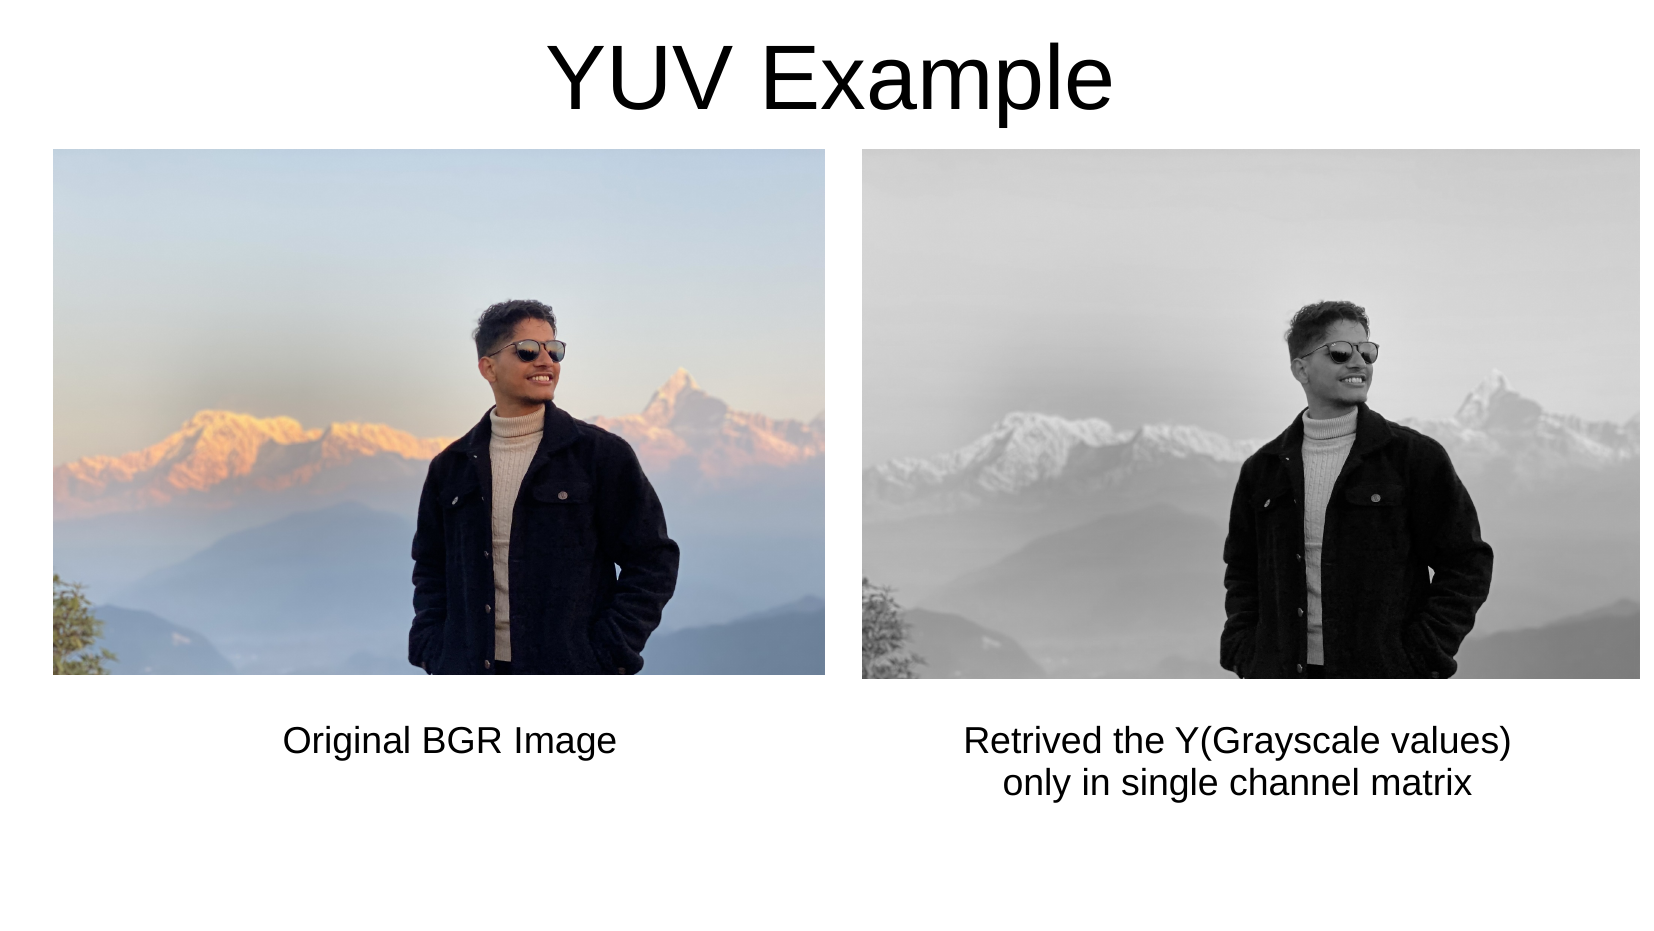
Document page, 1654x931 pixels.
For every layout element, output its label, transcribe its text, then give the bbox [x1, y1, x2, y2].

text_box Original BGR Image [150, 712, 751, 770]
text_box Retrived the Y(Grayscale values) only in single channel matrix [937, 712, 1538, 812]
picture [862, 149, 1640, 680]
title YUV Example [86, 0, 1576, 156]
picture [53, 149, 826, 676]
